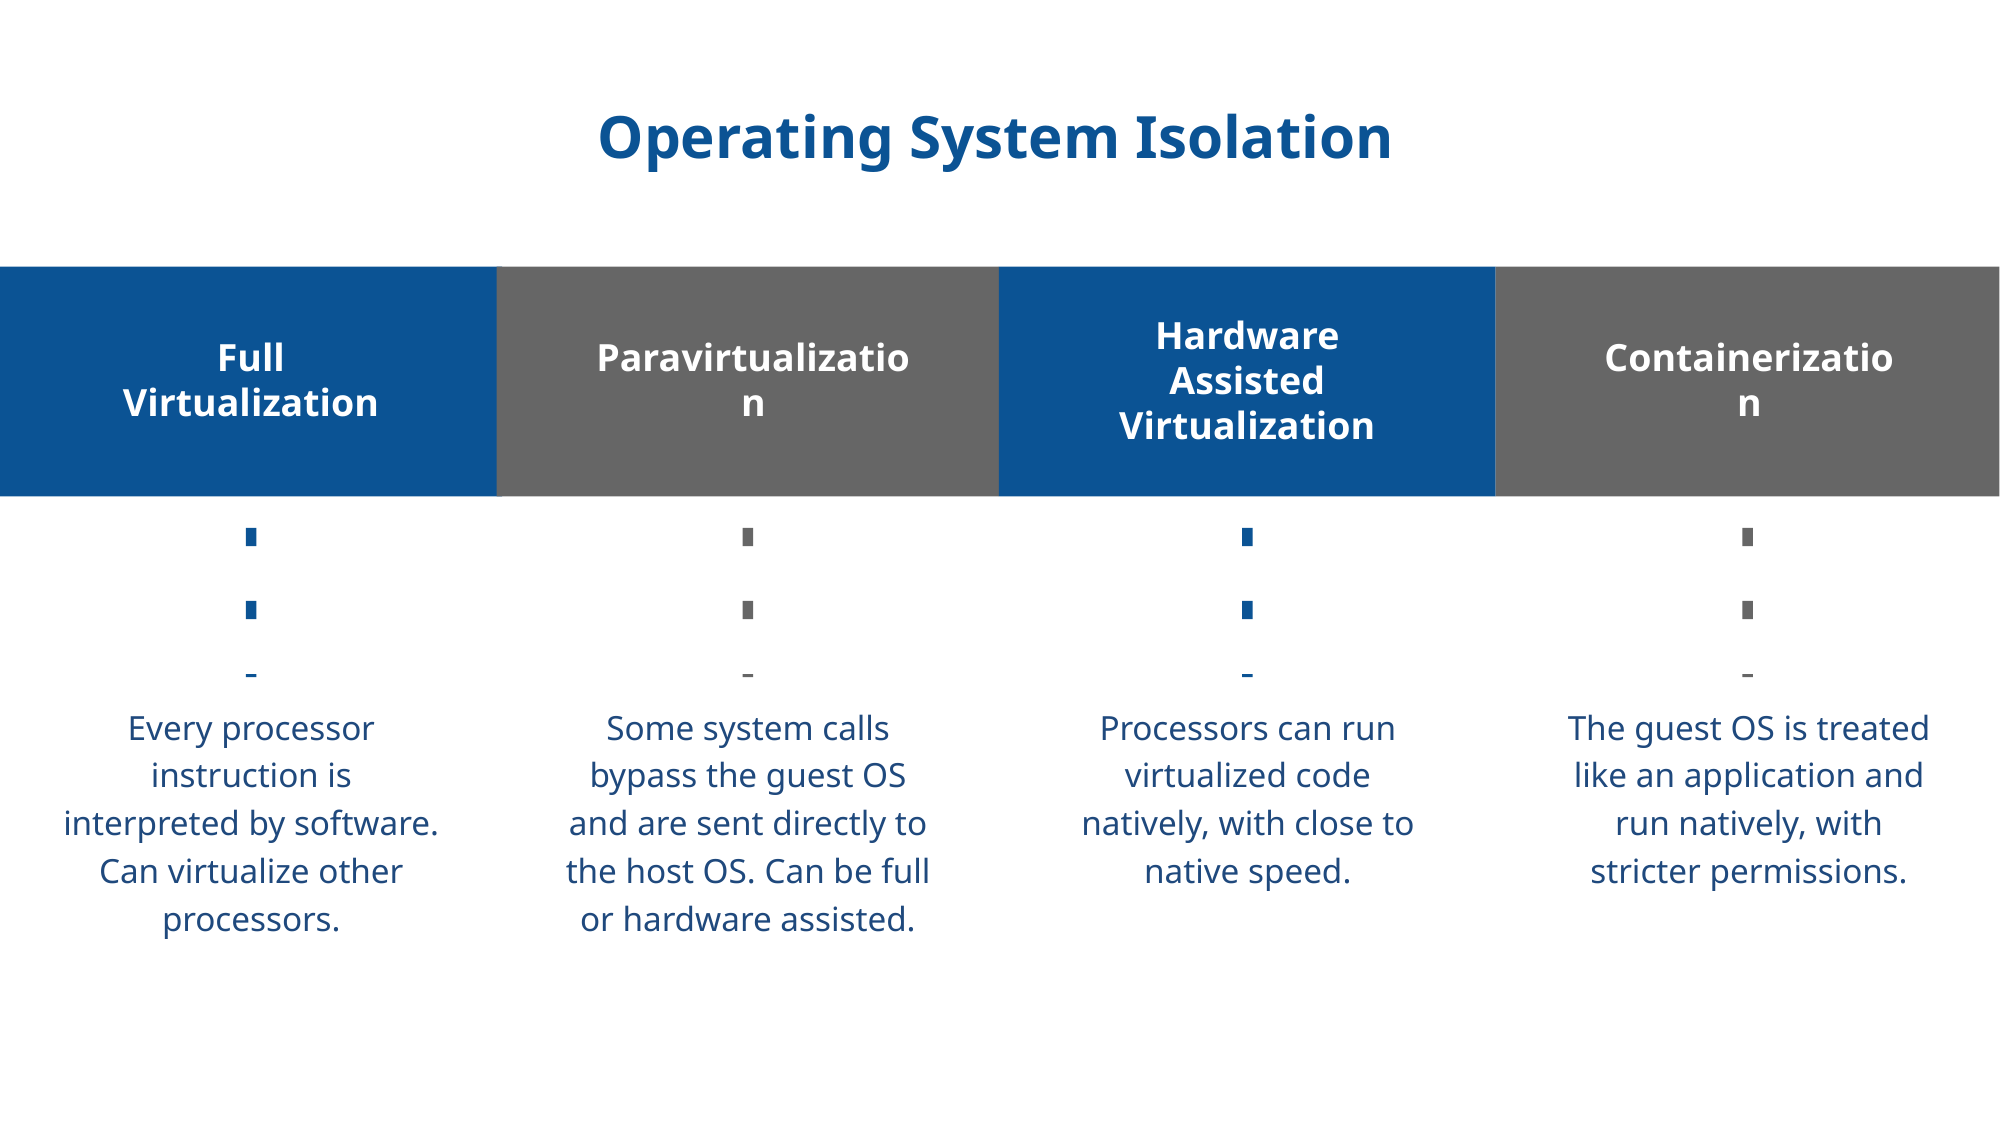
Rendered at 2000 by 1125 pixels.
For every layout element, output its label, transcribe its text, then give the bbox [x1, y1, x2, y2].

text_box Paravirtualization [569, 303, 938, 456]
text_box [0, 266, 2000, 497]
text_box Operating System Isolation [499, 93, 1493, 179]
text_box Containerization [1584, 303, 1915, 456]
text_box Every processor instruction is interpreted by software. Can virtualize other processors. [62, 698, 441, 917]
text_box The guest OS is treated like an application and run natively, with stricter permissions. [1560, 698, 1938, 917]
text_box Full Virtualization [85, 303, 417, 456]
text_box Hardware Assisted Virtualization [1082, 303, 1413, 456]
text_box Some system calls bypass the guest OS and are sent directly to the host OS. Can be full or hardware assisted. [559, 698, 937, 917]
text_box Processors can run virtualized code natively, with close to native speed. [1059, 698, 1437, 917]
